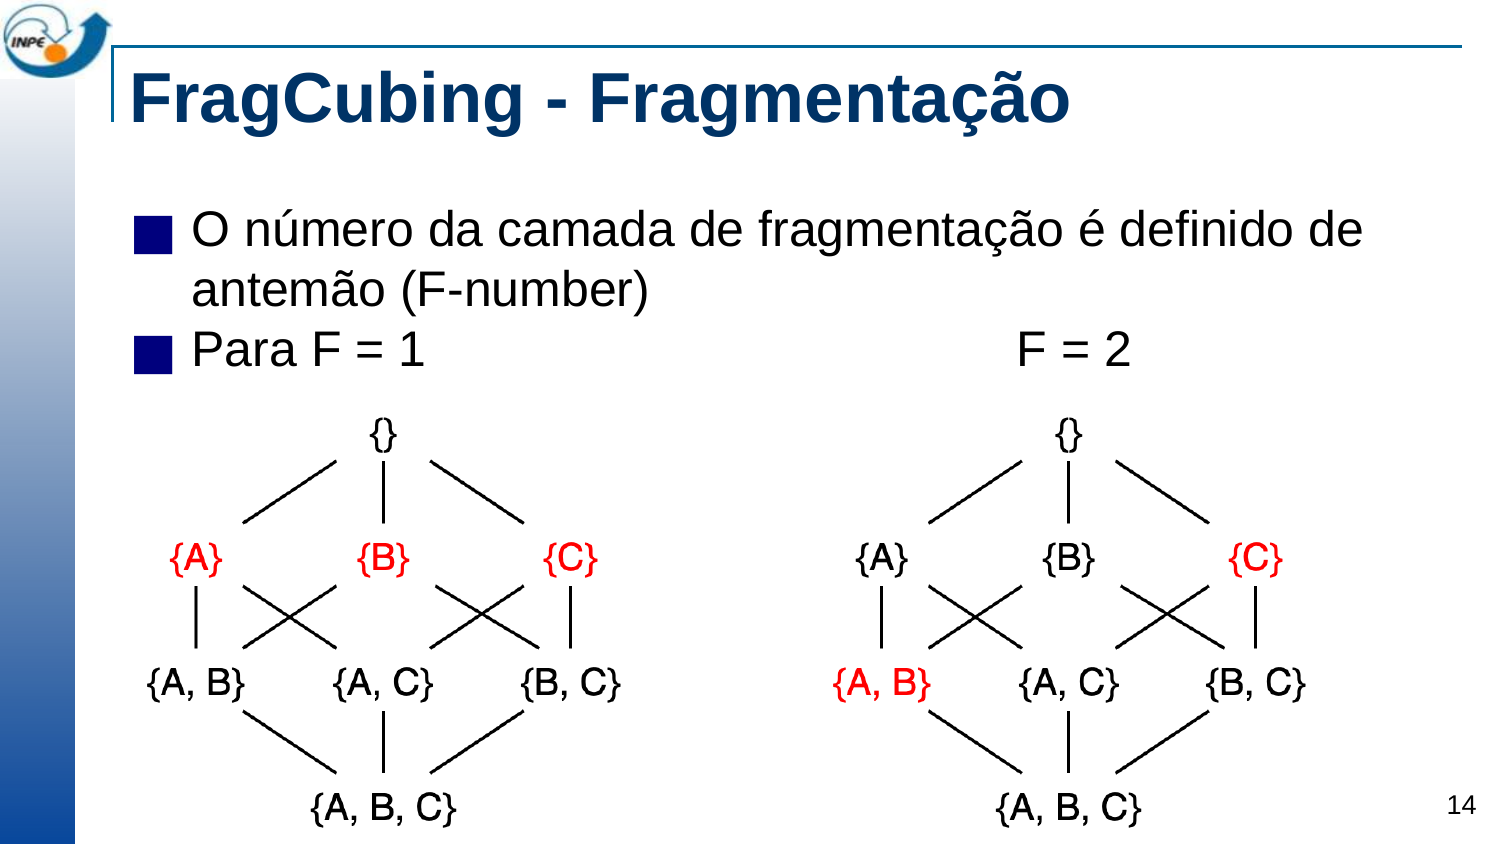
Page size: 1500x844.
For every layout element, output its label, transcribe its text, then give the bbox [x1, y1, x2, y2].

title FragCubing - Fragmentação [112, 46, 1450, 141]
picture [0, 0, 113, 79]
picture [130, 395, 635, 837]
list O número da camada de fragmentação é definido de antemão (F-number) Para F = 1 F = 2 [99, 187, 1450, 385]
picture [816, 395, 1320, 837]
slide_number <number> [1403, 779, 1494, 844]
